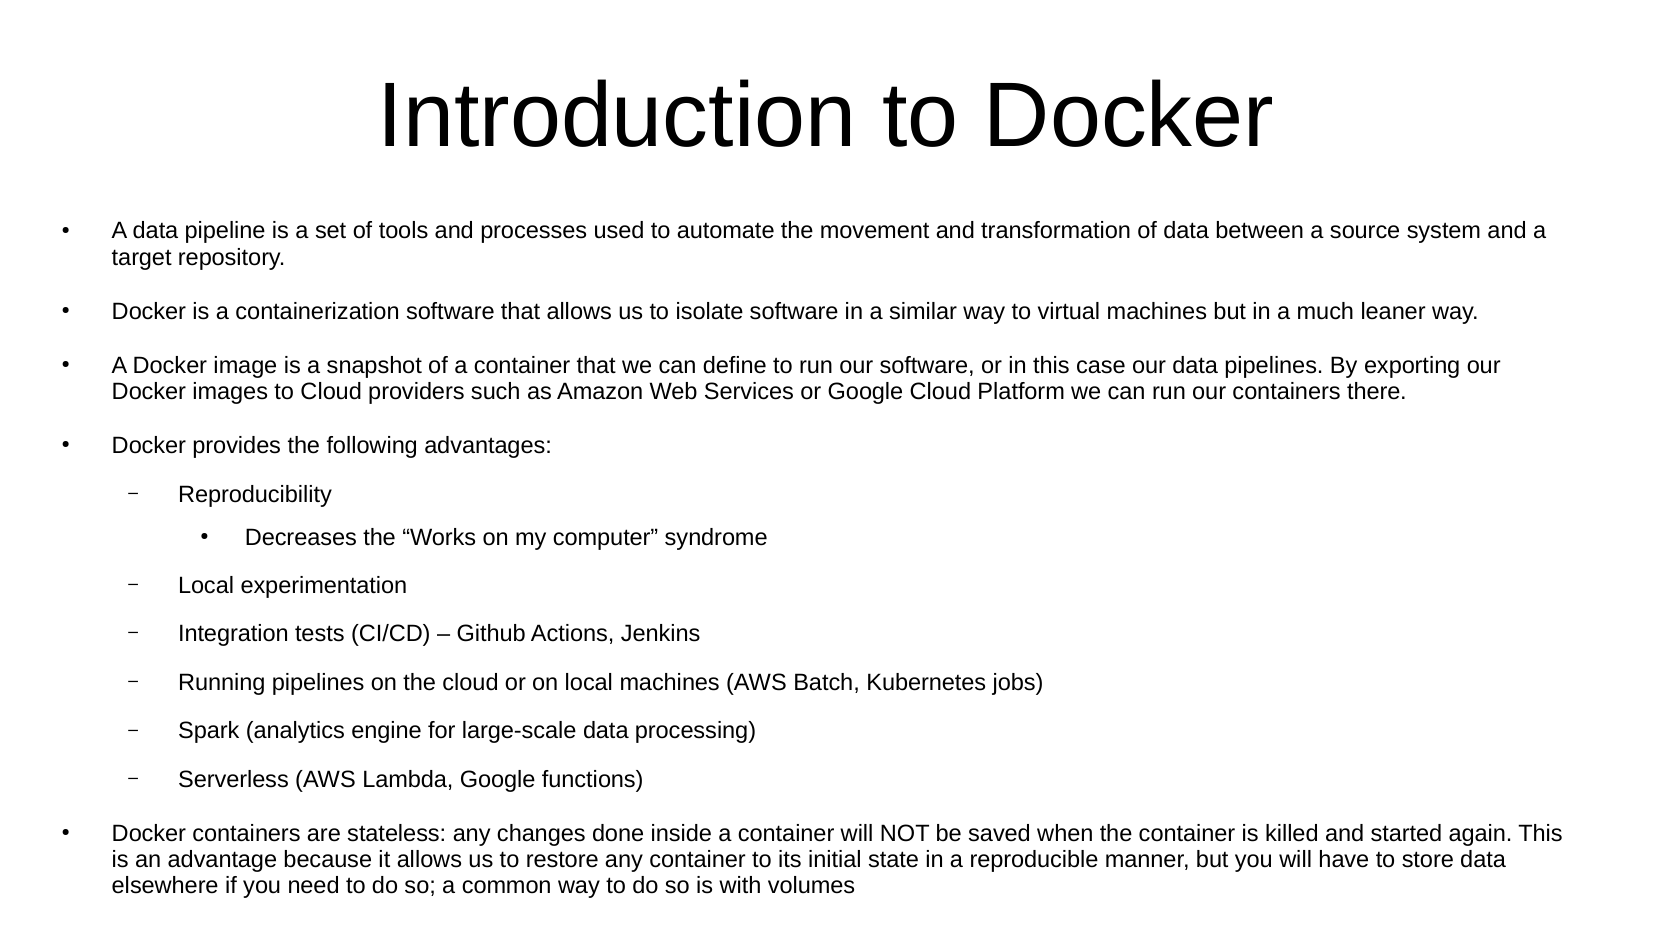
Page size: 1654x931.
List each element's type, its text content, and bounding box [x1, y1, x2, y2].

list A data pipeline is a set of tools and processes used to automate the movement and transformation of data between a source system and a target repository. Docker is a containerization software that allows us to isolate software in a similar way to virtual machines but in a much leaner way. A Docker image is a snapshot of a container that we can define to run our software, or in this case our data pipelines. By exporting our Docker images to Cloud providers such as Amazon Web Services or Google Cloud Platform we can run our containers there. Docker provides the following advantages: Reproducibility Decreases the “Works on my computer” syndrome Local experimentation Integration tests (CI/CD) – Github Actions, Jenkins Running pipelines on the cloud or on local machines (AWS Batch, Kubernetes jobs) Spark (analytics engine for large-scale data processing) Serverless (AWS Lambda, Google functions) Docker containers are stateless: any changes done inside a container will NOT be saved when the container is killed and started again. This is an advantage because it allows us to restore any container to its initial state in a reproducible manner, but you will have to store data elsewhere if you need to do so; a common way to do so is with volumes [45, 217, 1571, 901]
title Introduction to Docker [82, 37, 1571, 193]
